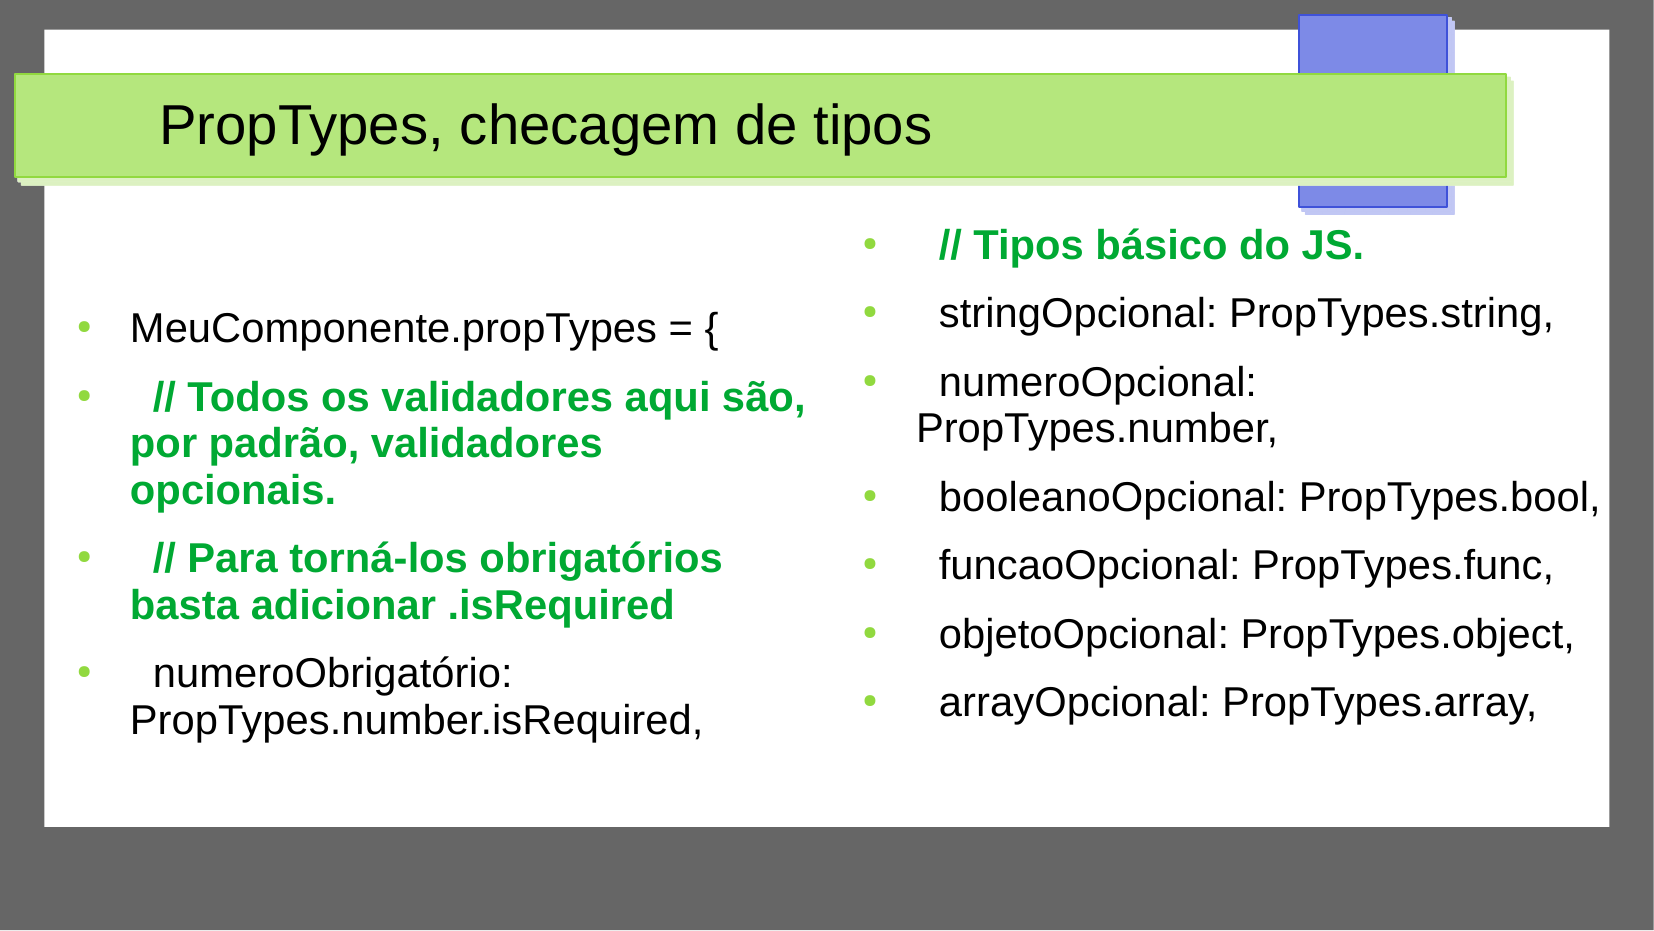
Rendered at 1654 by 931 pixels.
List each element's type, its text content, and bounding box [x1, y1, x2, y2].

list // Tipos básico do JS. stringOpcional: PropTypes.string, numeroOpcional: PropTypes.number, booleanoOpcional: PropTypes.bool, funcaoOpcional: PropTypes.func, objetoOpcional: PropTypes.object, arrayOpcional: PropTypes.array, [845, 221, 1625, 813]
list MeuComponente.propTypes = { // Todos os validadores aqui são, por padrão, validadores opcionais. // Para torná-los obrigatórios basta adicionar .isRequired numeroObrigatório: PropTypes.number.isRequired, [59, 191, 809, 857]
title PropTypes, checagem de tipos [88, 73, 1506, 178]
